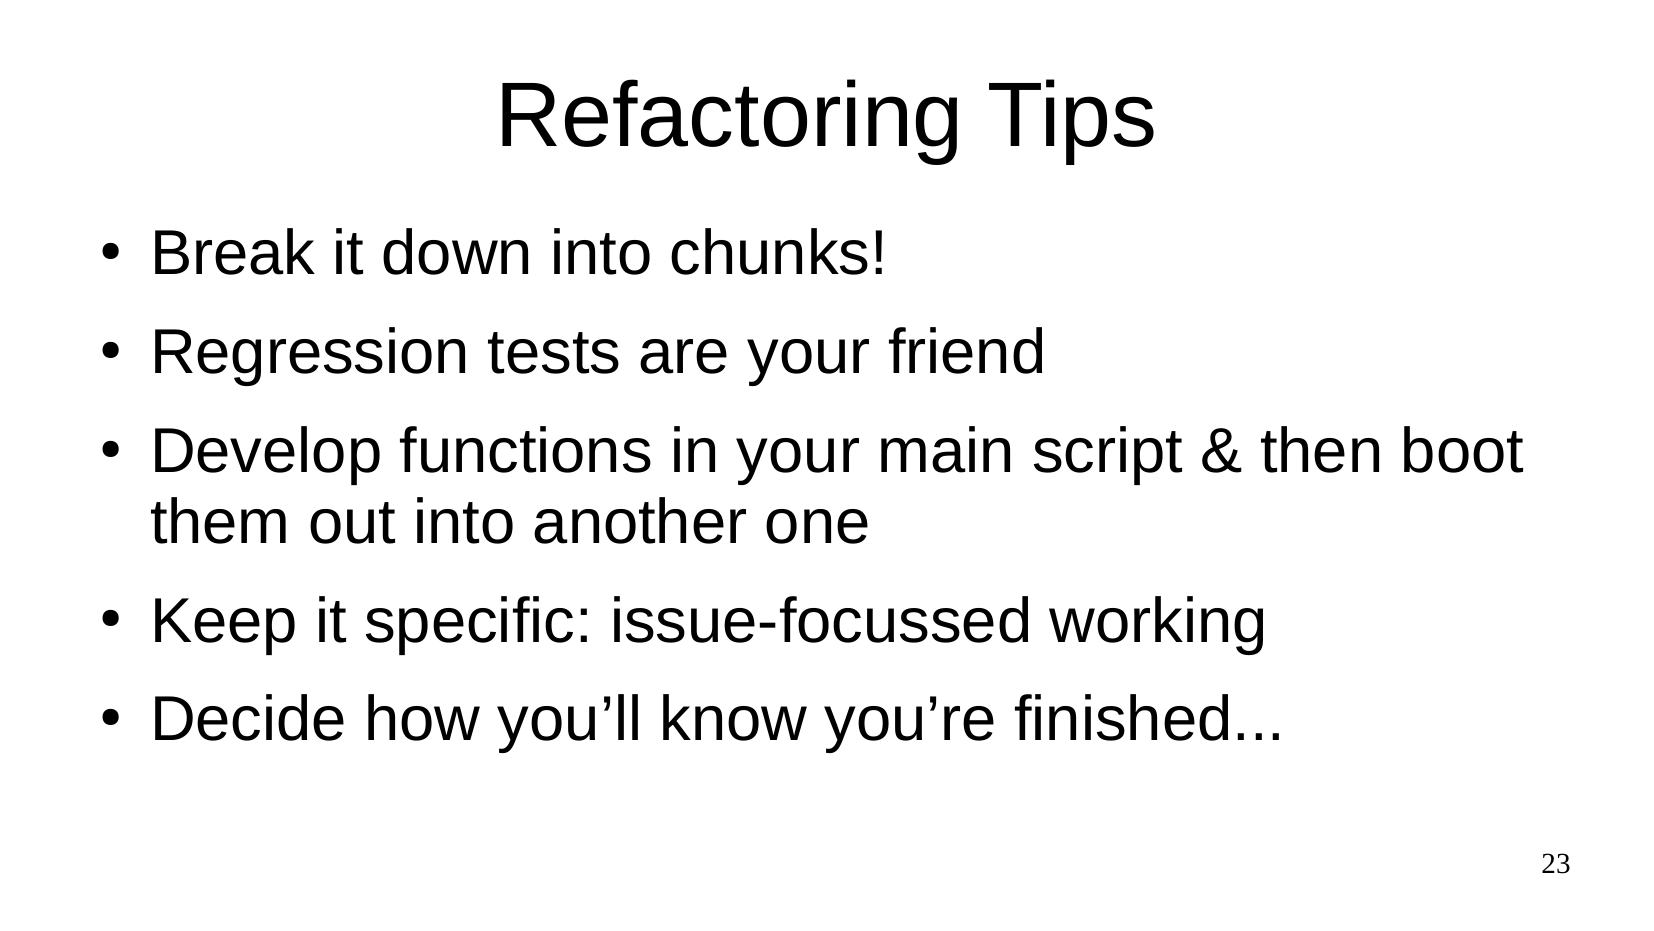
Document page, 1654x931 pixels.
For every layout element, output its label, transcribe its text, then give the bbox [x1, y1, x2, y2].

list Break it down into chunks! Regression tests are your friend Develop functions in your main script & then boot them out into another one Keep it specific: issue-focussed working Decide how you’ll know you’re finished... [82, 217, 1571, 758]
title Refactoring Tips [82, 37, 1571, 193]
